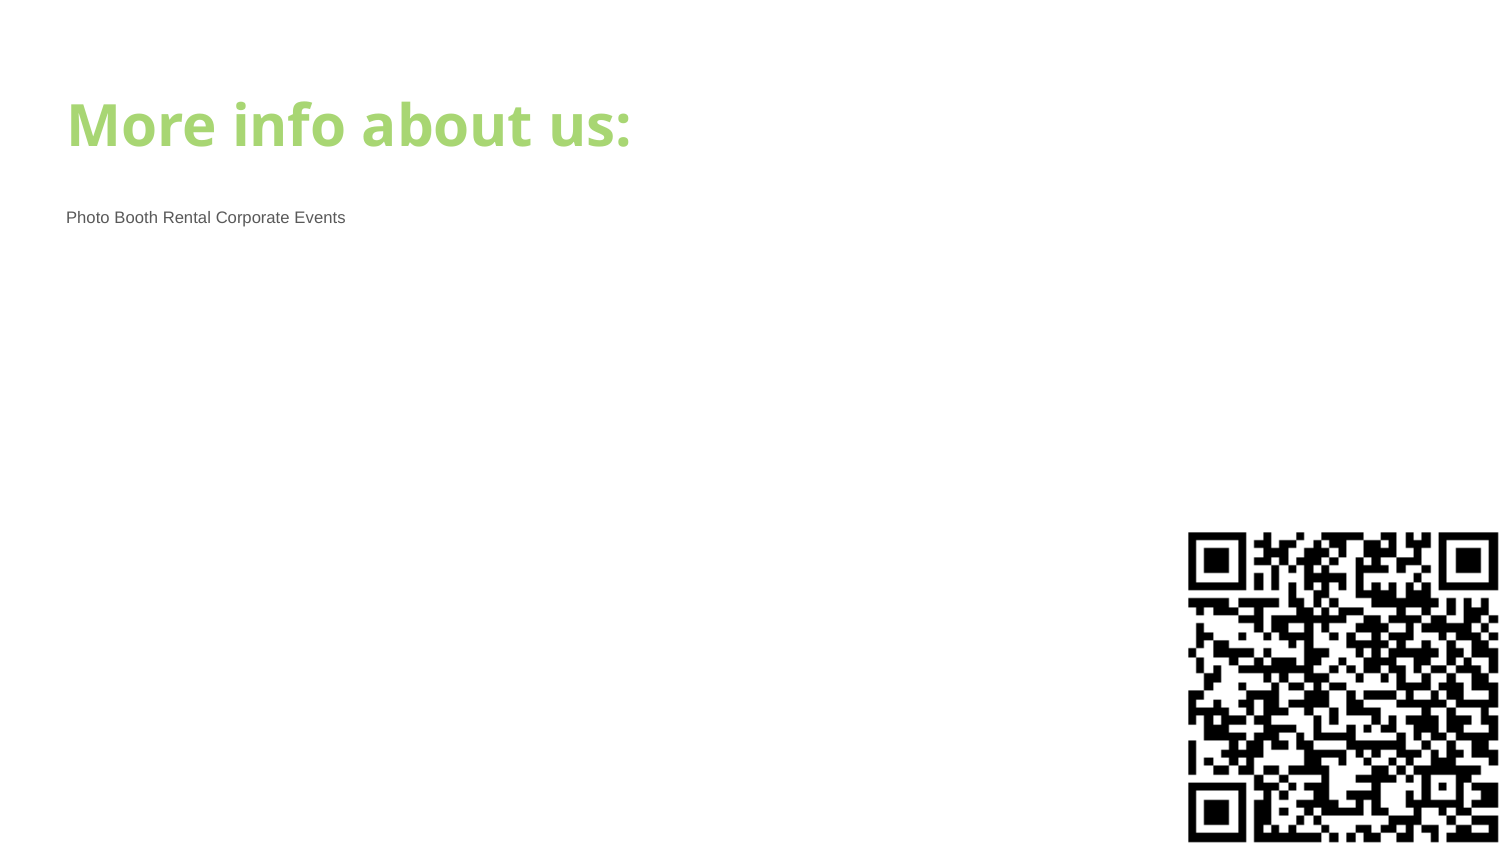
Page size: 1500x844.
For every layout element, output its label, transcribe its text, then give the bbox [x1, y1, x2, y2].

list Photo Booth Rental Corporate Events [51, 189, 1449, 750]
picture [1187, 531, 1500, 844]
title More info about us: [51, 72, 1449, 167]
